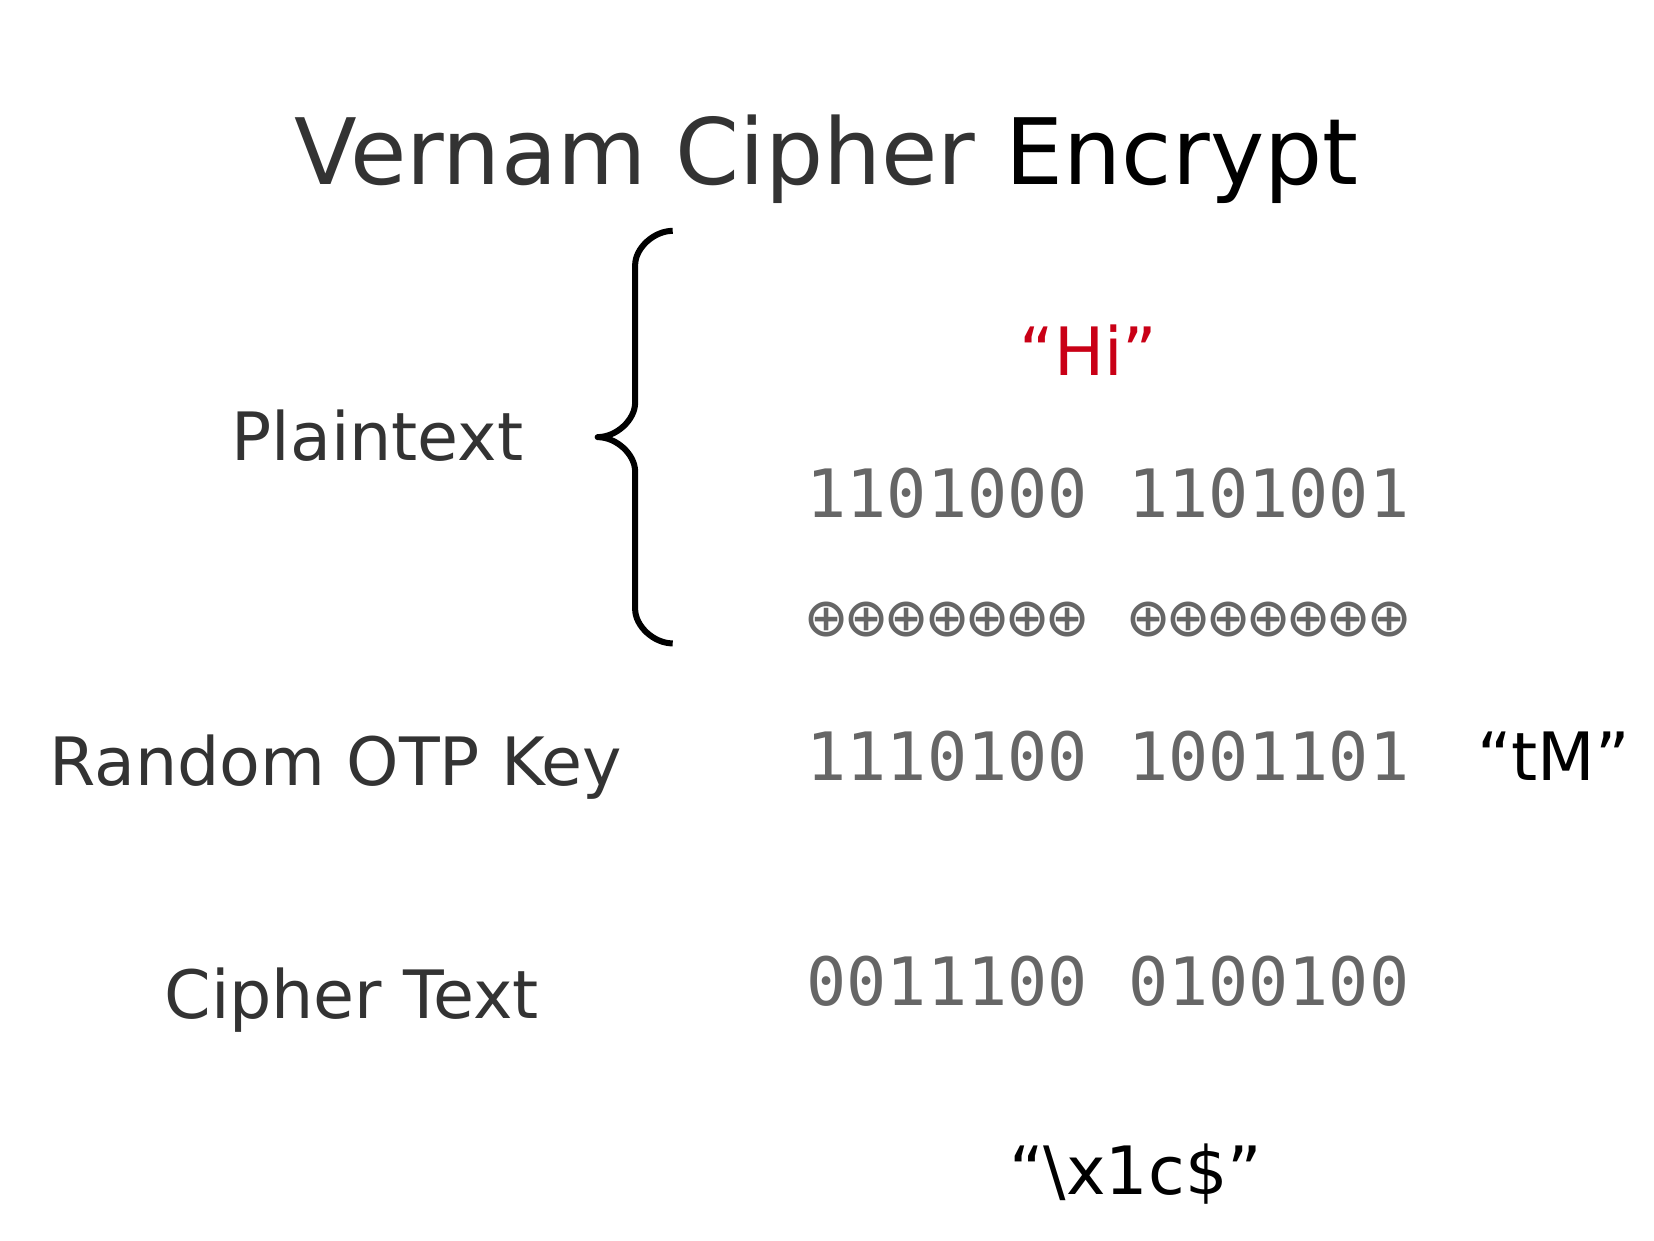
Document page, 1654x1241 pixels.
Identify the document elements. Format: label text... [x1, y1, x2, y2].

text_box “Hi” [1005, 305, 1173, 399]
text_box Cipher Text [150, 949, 554, 1043]
text_box ⊕⊕⊕⊕⊕⊕⊕ ⊕⊕⊕⊕⊕⊕⊕ [791, 570, 1426, 664]
title Vernam Cipher Encrypt [82, 56, 1571, 250]
text_box “\x1c$” [994, 1125, 1278, 1218]
text_box “tM” [1462, 711, 1645, 804]
text_box Random OTP Key [34, 715, 638, 809]
text_box 1101000 1101001 [791, 447, 1426, 541]
text_box 0011100 0100100 [791, 935, 1426, 1029]
text_box Plaintext [216, 390, 539, 484]
text_box 1110100 1001101 [791, 711, 1426, 804]
